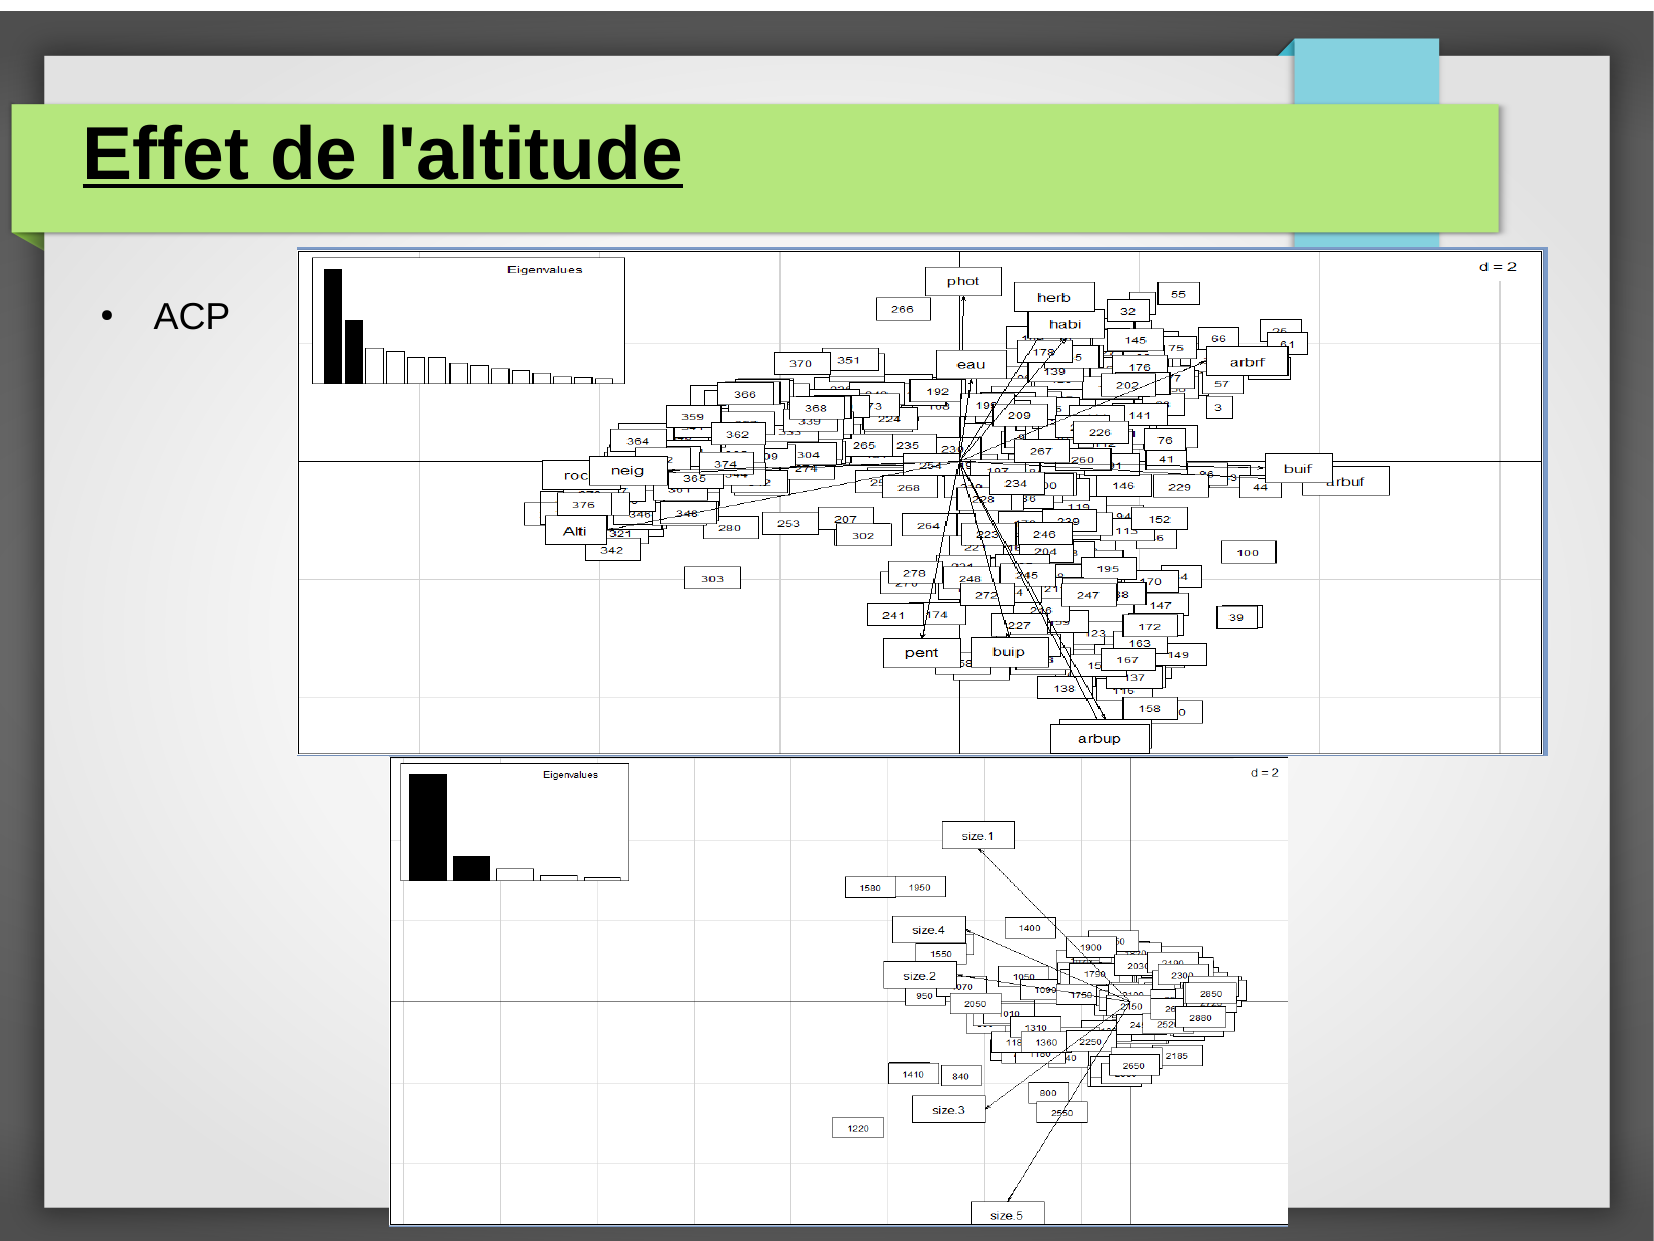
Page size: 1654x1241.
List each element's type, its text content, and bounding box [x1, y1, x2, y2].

list ACP [82, 295, 389, 1015]
title Effet de l'altitude [82, 94, 1264, 213]
list ACP [1288, 295, 1571, 1015]
picture [0, 11, 1654, 1241]
